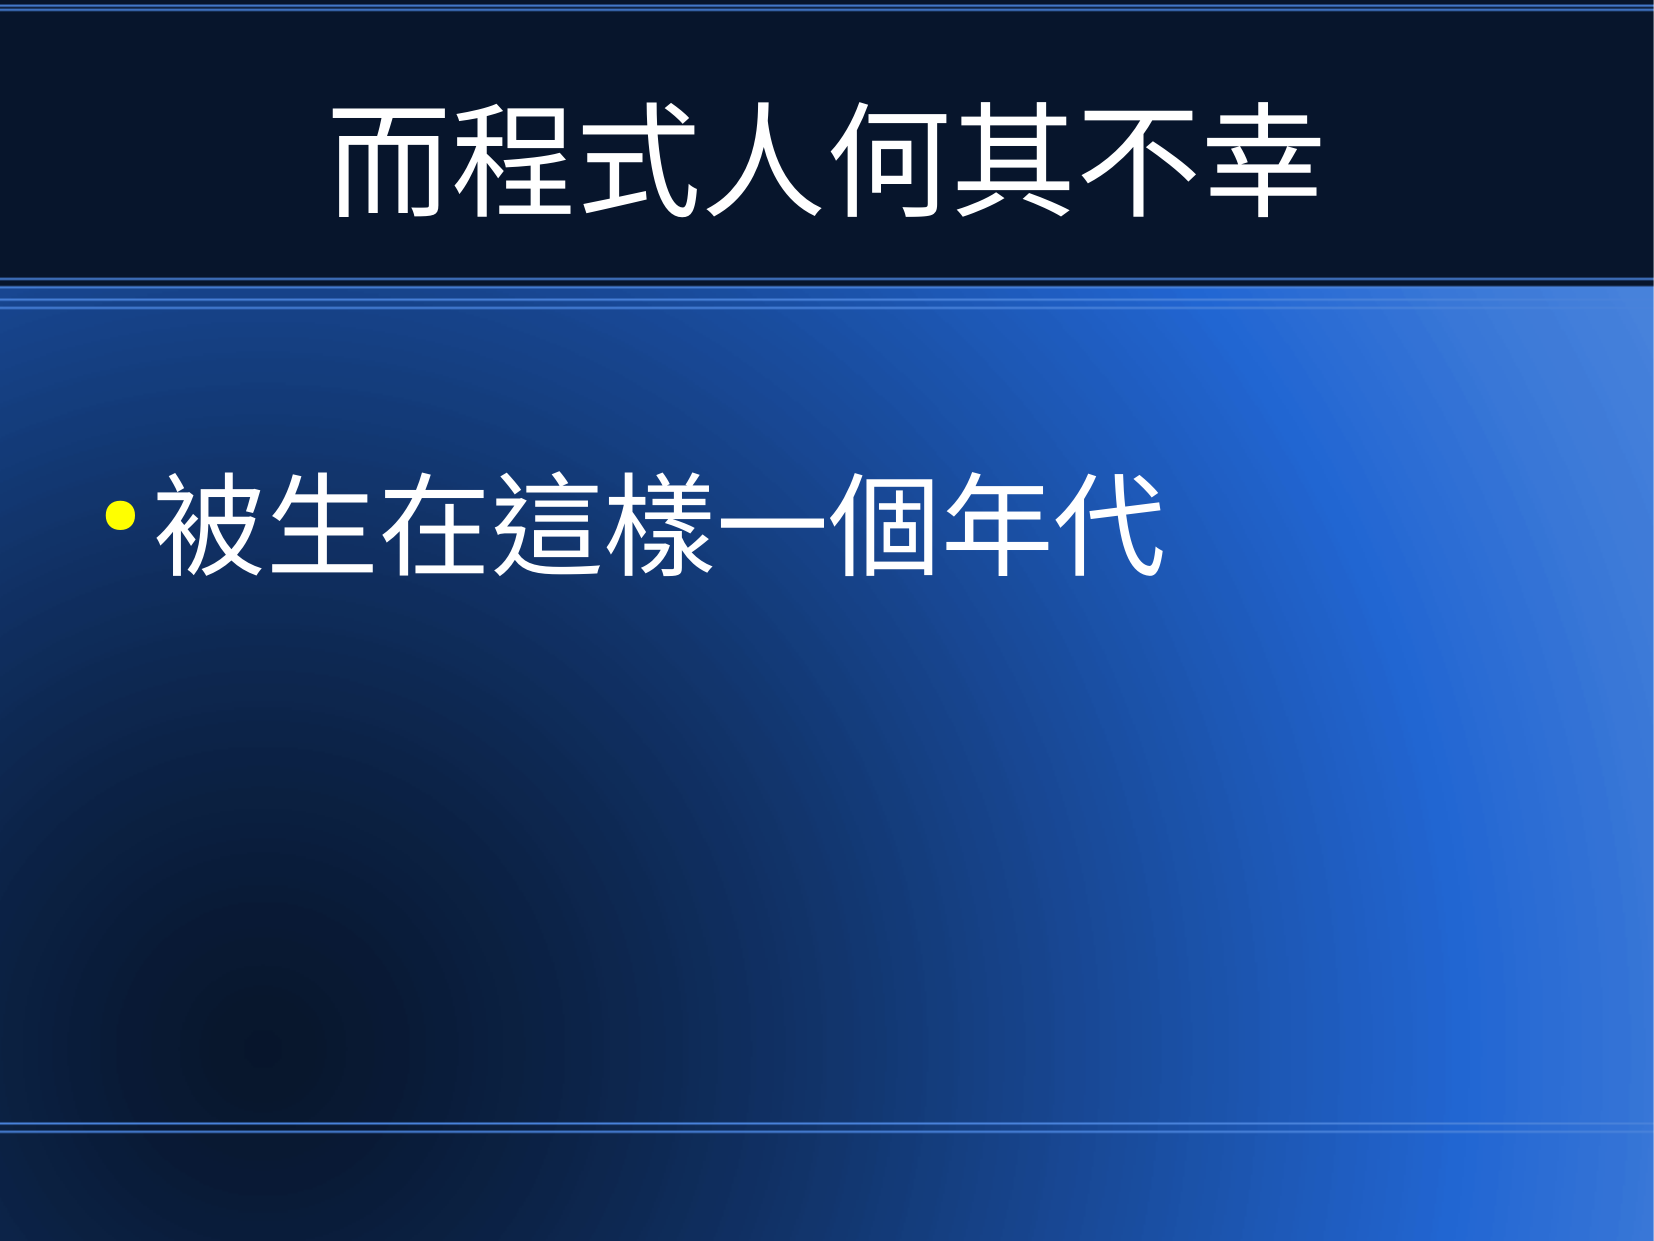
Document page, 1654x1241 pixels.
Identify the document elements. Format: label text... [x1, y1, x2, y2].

picture [0, 0, 1654, 1241]
title 而程式人何其不幸 [82, 49, 1571, 257]
list 被生在這樣一個年代 [82, 355, 1571, 1241]
